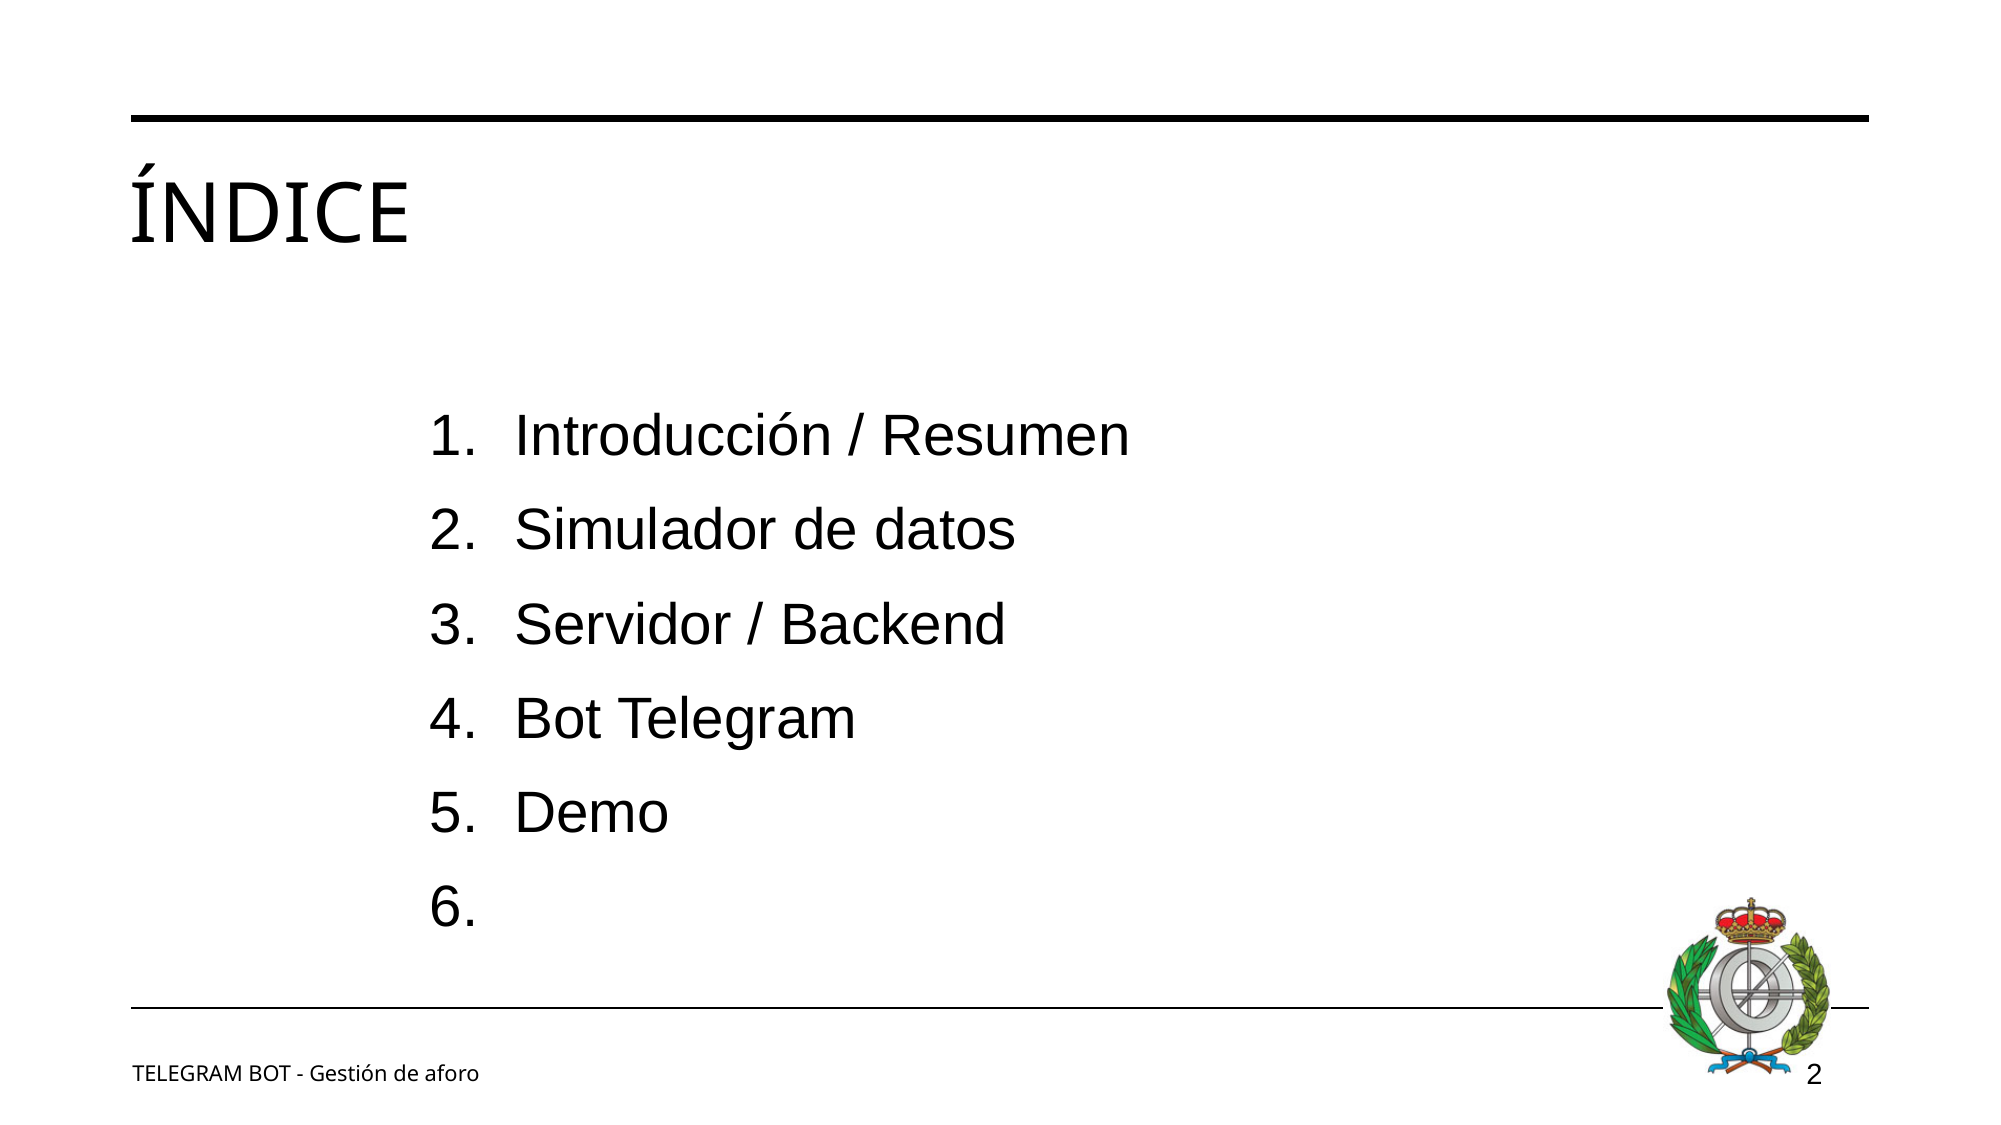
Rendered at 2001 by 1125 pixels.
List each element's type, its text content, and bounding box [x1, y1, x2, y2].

text_box TELEGRAM BOT - Gestión de aforo [117, 1042, 863, 1103]
picture [1663, 897, 1831, 1075]
text_box [1791, 1042, 1902, 1103]
title Índice [114, 151, 1869, 376]
list Introducción / Resumen Simulador de datos Servidor / Backend Bot Telegram Demo [114, 376, 1869, 973]
